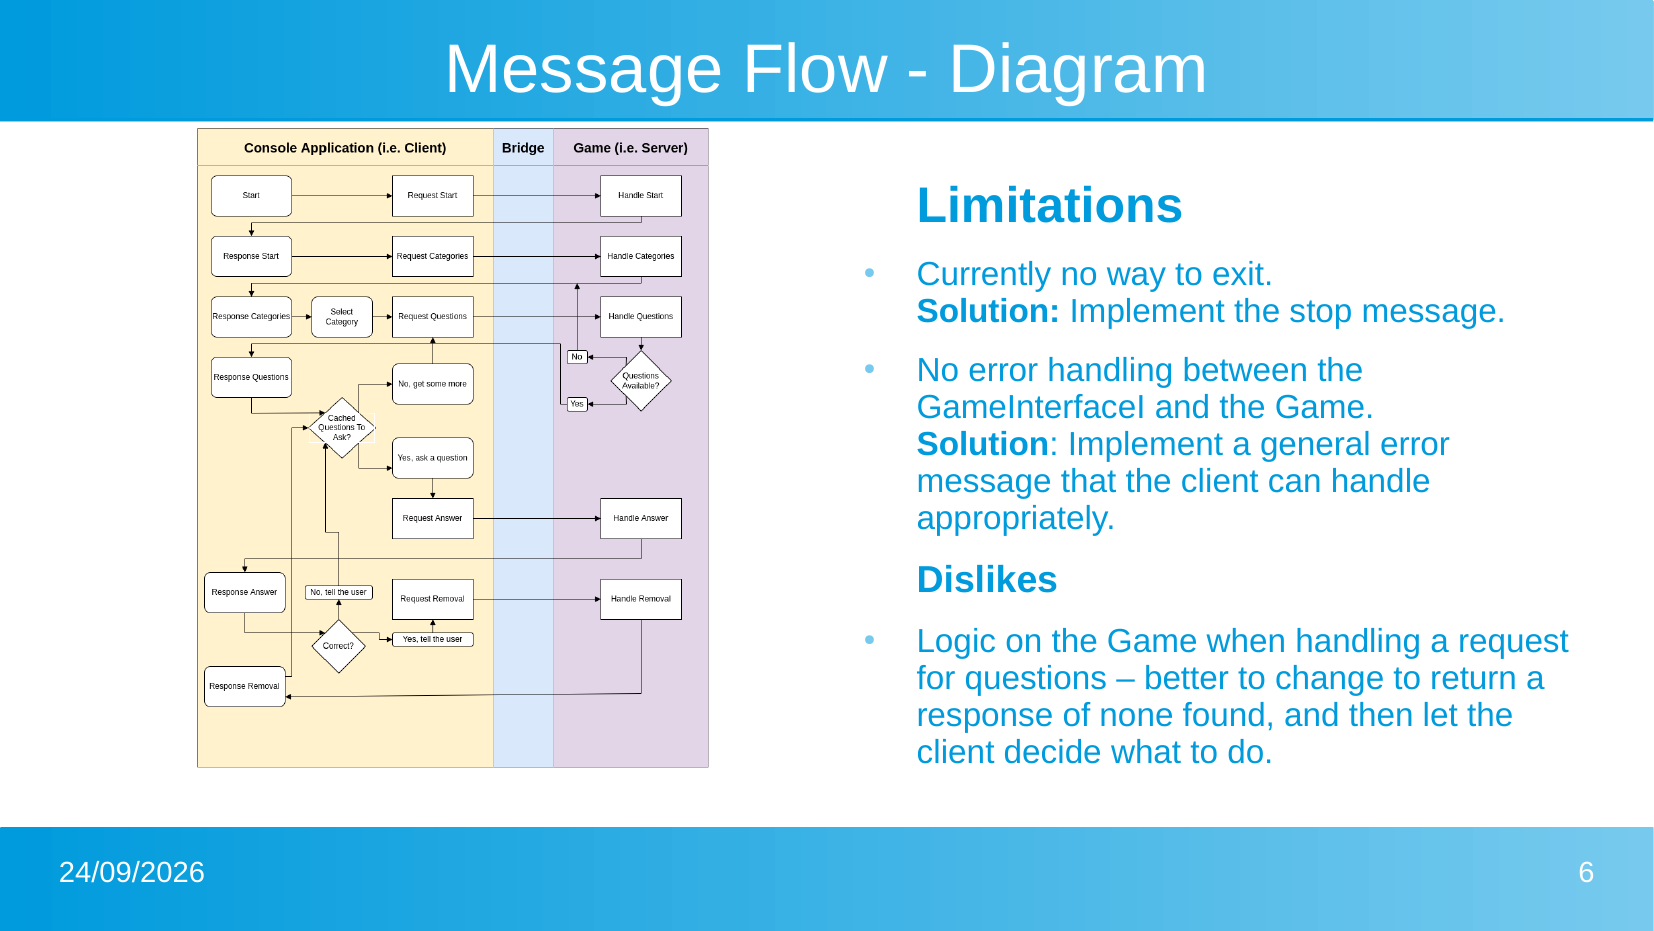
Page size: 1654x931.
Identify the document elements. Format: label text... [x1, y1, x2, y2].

list Limitations Currently no way to exit. Solution: Implement the stop message. No error handling between the GameInterfaceI and the Game. Solution: Implement a general error message that the client can handle appropriately. Dislikes Logic on the Game when handling a request for questions – better to change to return a response of none found, and then let the client decide what to do. [845, 177, 1596, 768]
picture [197, 128, 709, 768]
title Message Flow - Diagram [59, 29, 1595, 108]
